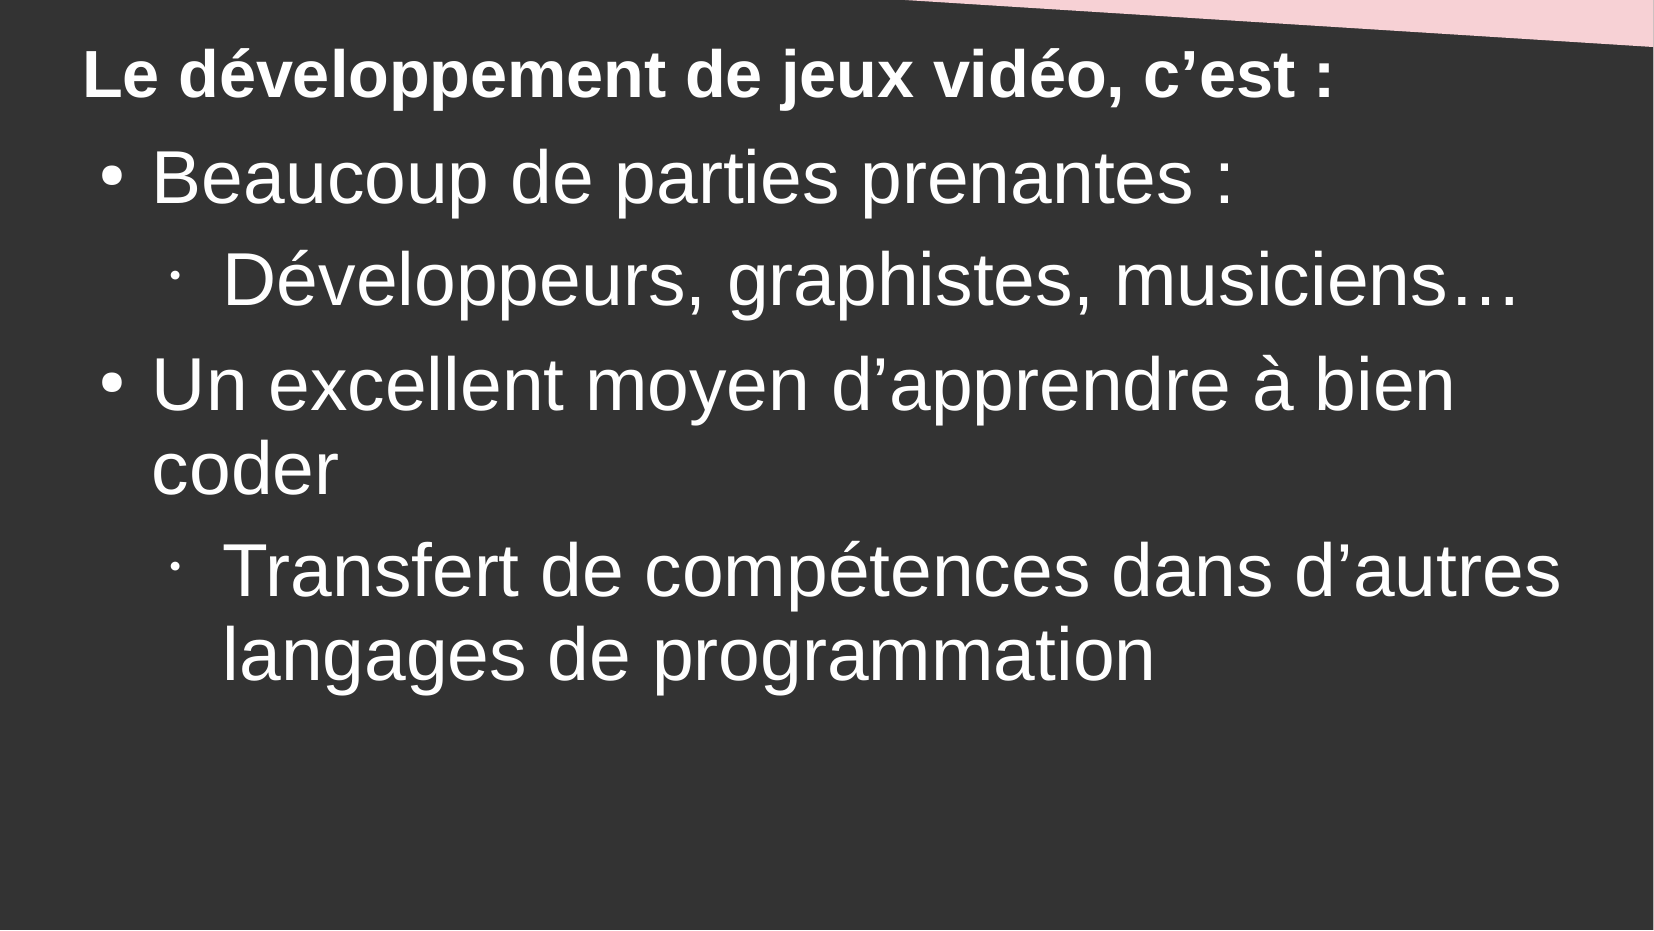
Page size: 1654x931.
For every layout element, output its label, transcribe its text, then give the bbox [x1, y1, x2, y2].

list Beaucoup de parties prenantes : Développeurs, graphistes, musiciens… Un excellent moyen d’apprendre à bien coder Transfert de compétences dans d’autres langages de programmation [80, 135, 1620, 827]
text_box [905, 0, 1654, 48]
title Le développement de jeux vidéo, c’est : [82, 37, 1571, 112]
